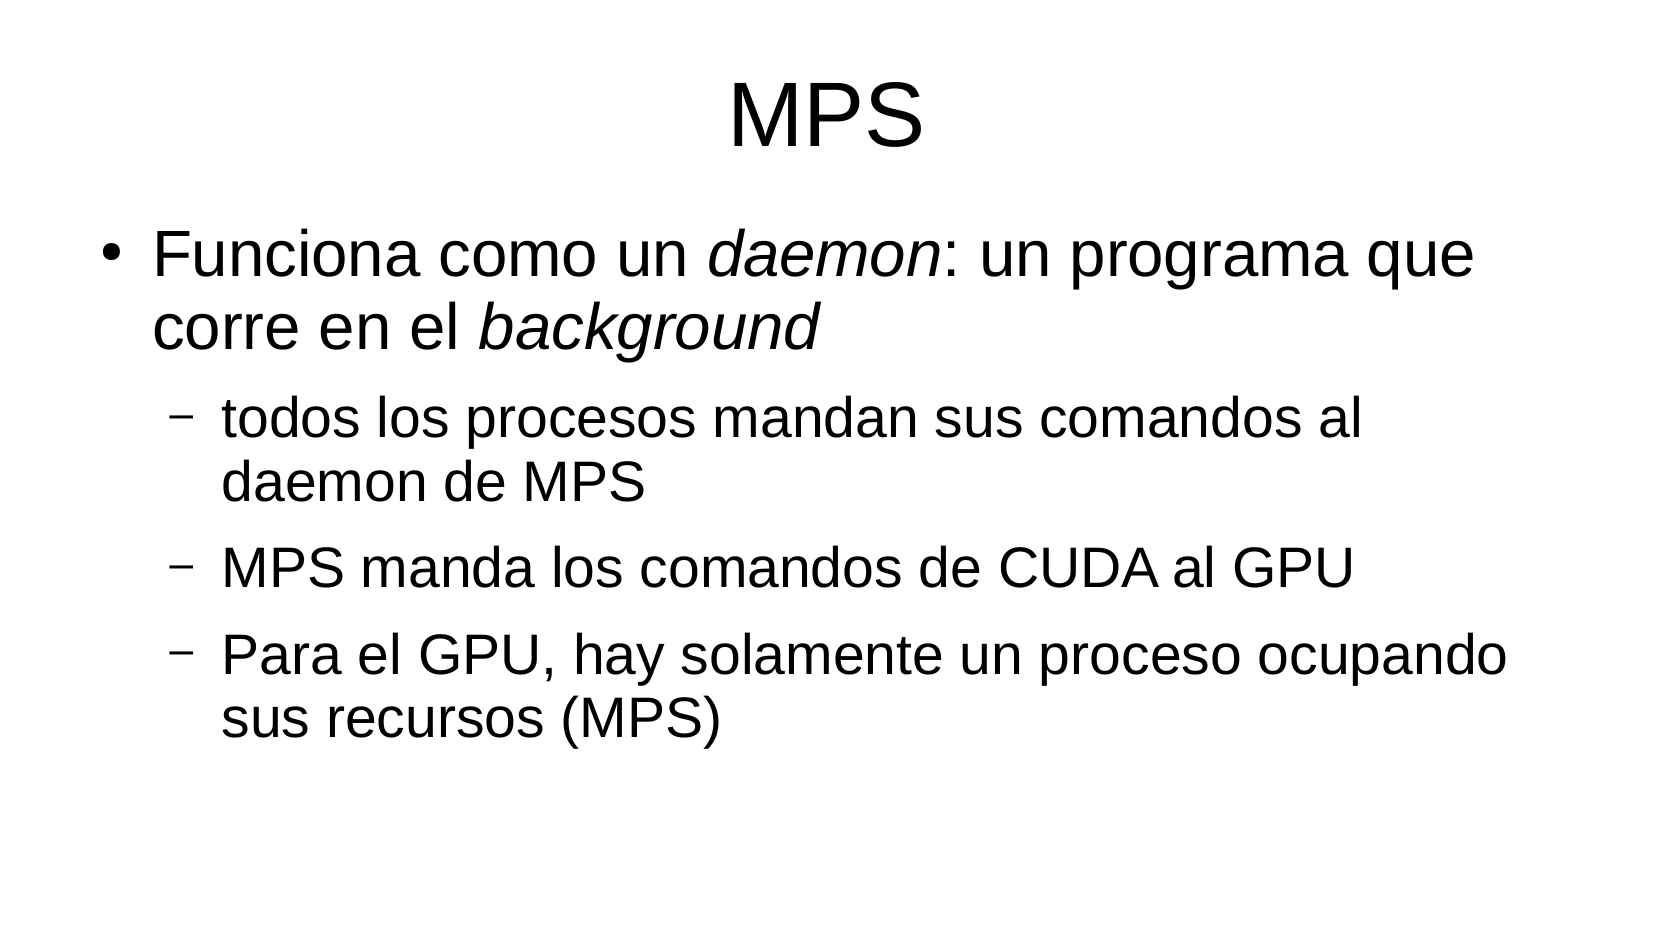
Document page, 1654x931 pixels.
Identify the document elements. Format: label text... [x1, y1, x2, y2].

title MPS [82, 37, 1571, 193]
list Funciona como un daemon: un programa que corre en el background todos los procesos mandan sus comandos al daemon de MPS MPS manda los comandos de CUDA al GPU Para el GPU, hay solamente un proceso ocupando sus recursos (MPS) [82, 217, 1571, 758]
